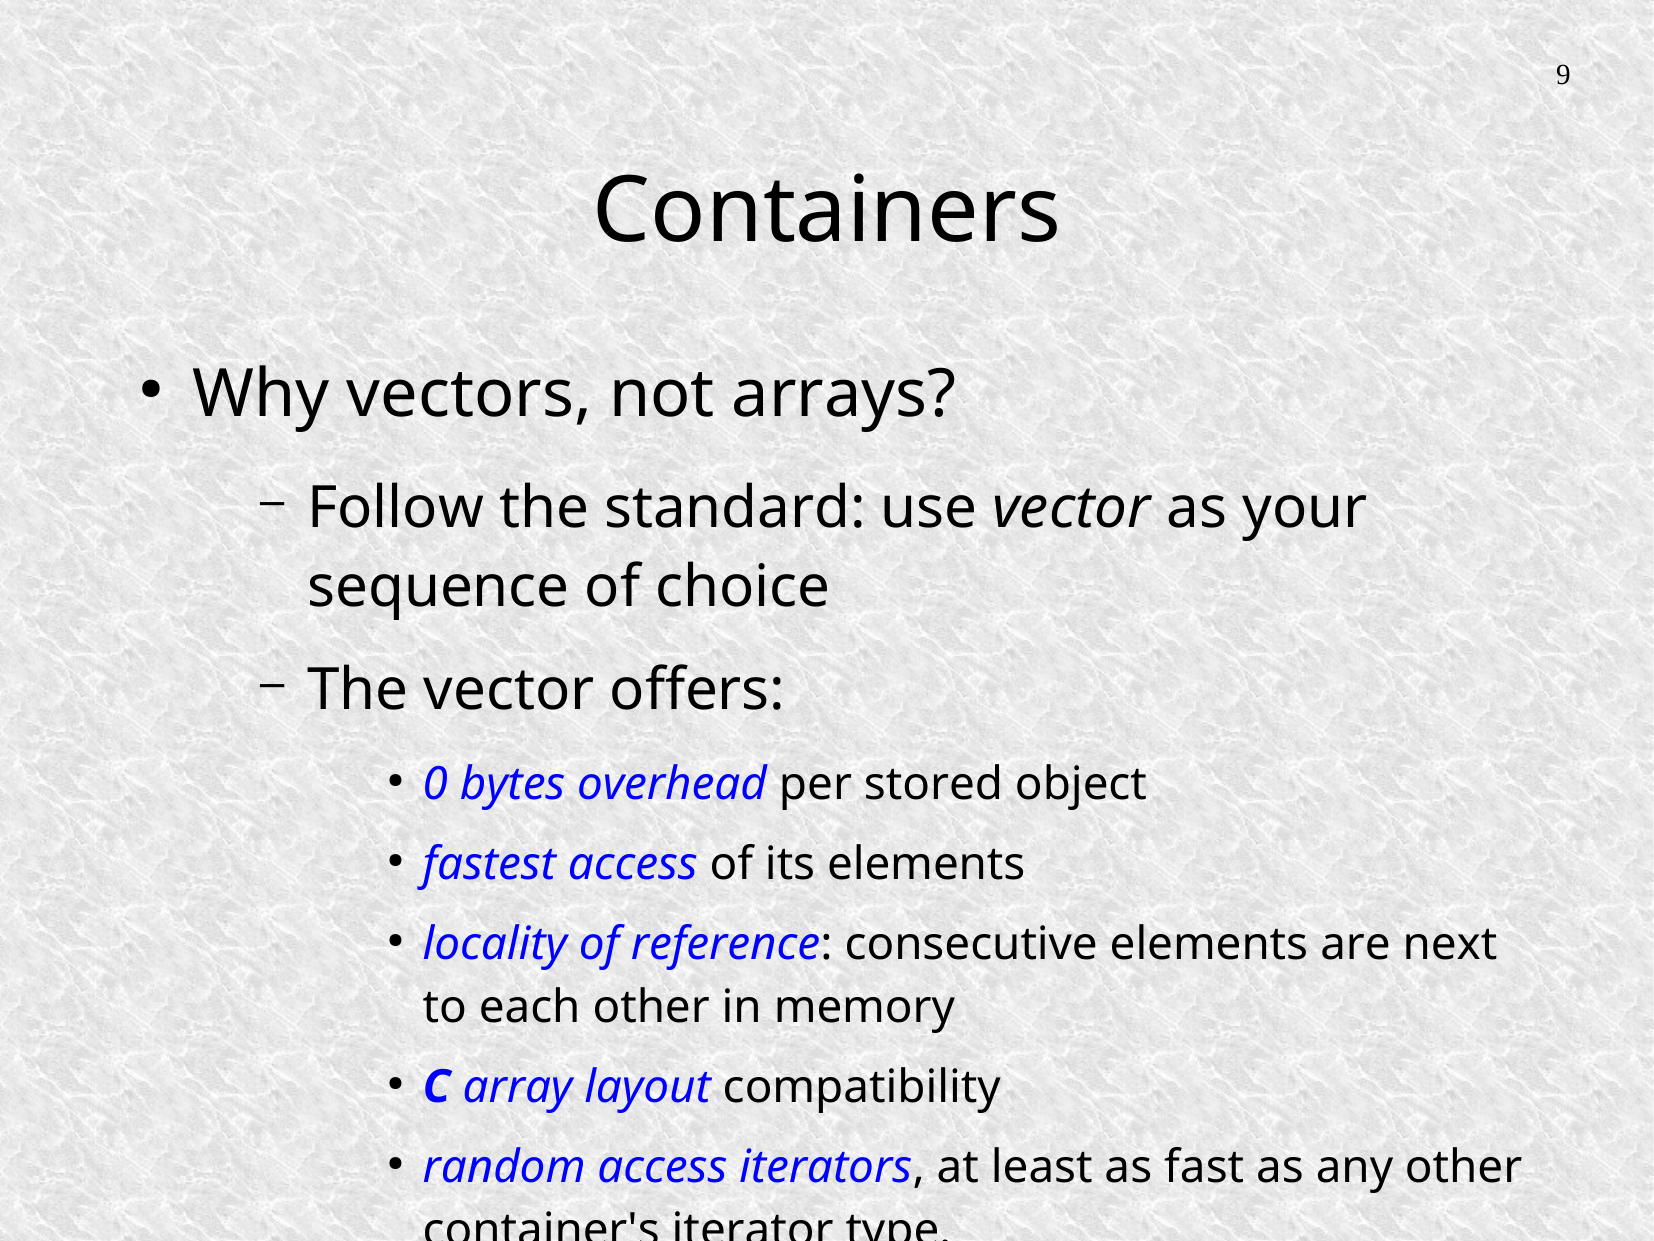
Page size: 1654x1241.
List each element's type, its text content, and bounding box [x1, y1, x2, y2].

picture [451, 1223, 465, 1241]
picture [562, 1223, 575, 1241]
picture [793, 1223, 807, 1241]
picture [0, 0, 1654, 1241]
picture [893, 1223, 906, 1241]
list Why vectors, not arrays? Follow the standard: use vector as your sequence of choice The vector offers: 0 bytes overhead per stored object fastest access of its elements locality of reference: consecutive elements are next to each other in memory C array layout compatibility random access iterators, at least as fast as any other container's iterator type. [121, 344, 1534, 1188]
title Containers [121, 102, 1534, 311]
picture [589, 1223, 601, 1230]
picture [480, 1223, 493, 1241]
picture [920, 1223, 932, 1230]
picture [523, 1233, 535, 1241]
picture [750, 1233, 762, 1241]
picture [707, 1223, 719, 1230]
